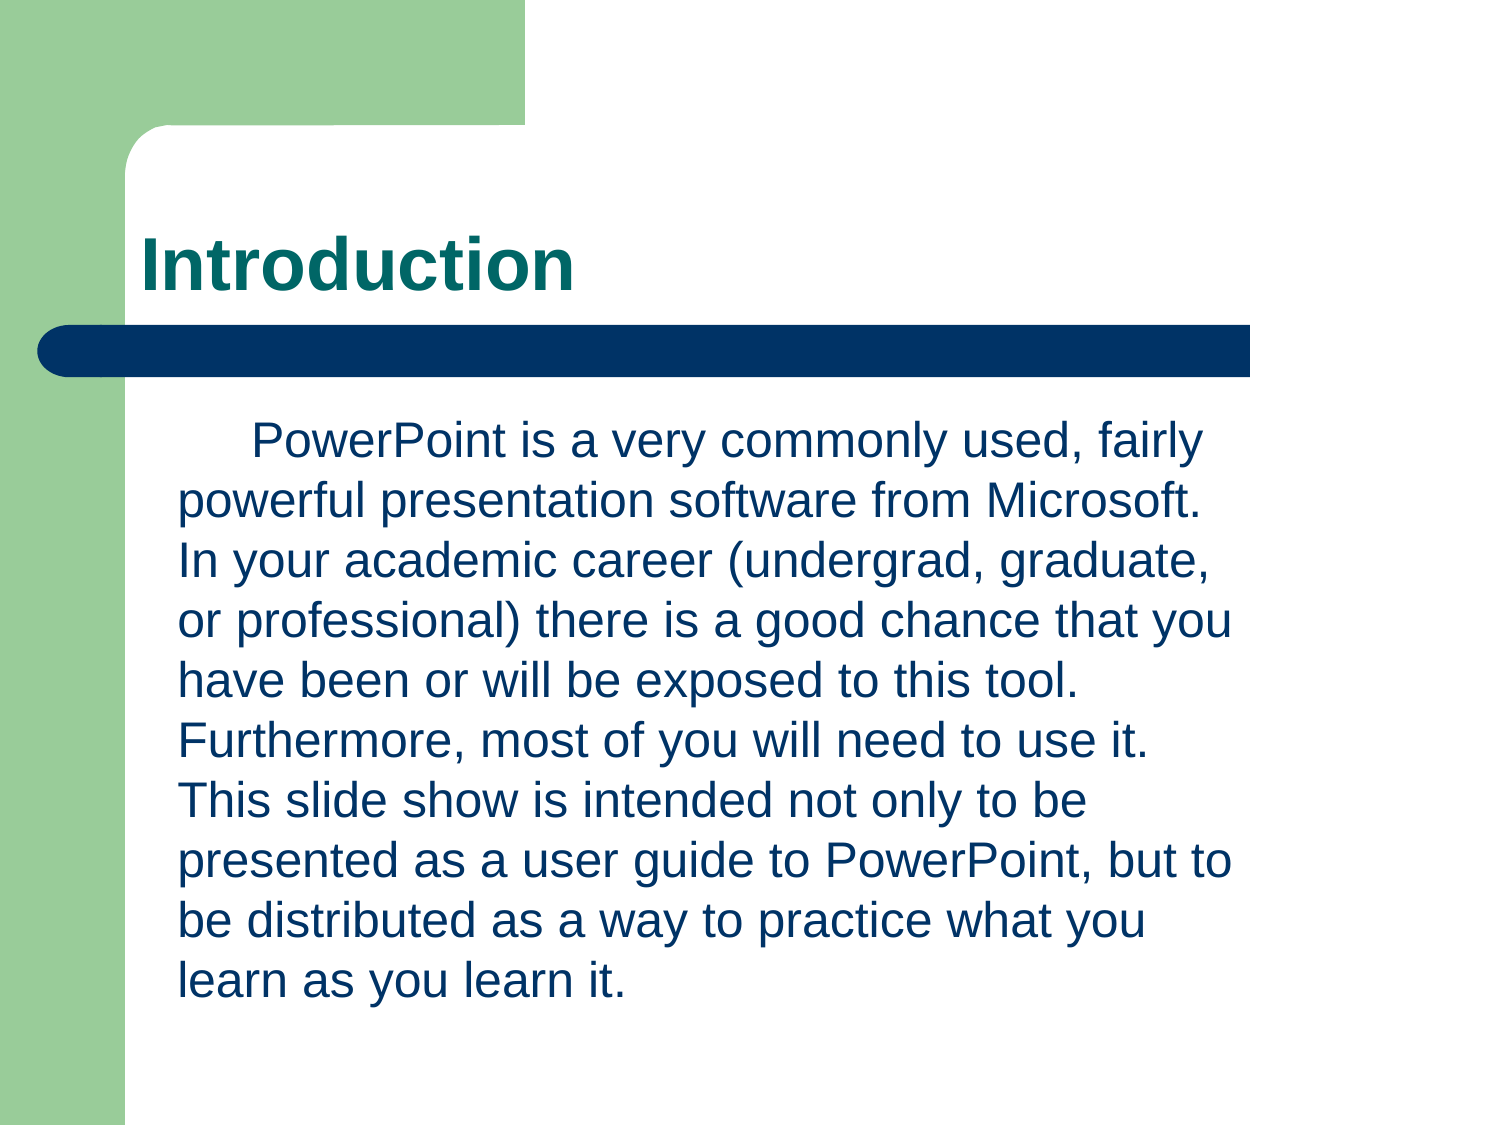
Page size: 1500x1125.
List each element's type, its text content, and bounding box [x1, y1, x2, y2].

title Introduction [125, 125, 1425, 313]
text_box PowerPoint is a very commonly used, fairly powerful presentation software from Microsoft. In your academic career (undergrad, graduate, or professional) there is a good chance that you have been or will be exposed to this tool. Furthermore, most of you will need to use it. This slide show is intended not only to be presented as a user guide to PowerPoint, but to be distributed as a way to practice what you learn as you learn it. [162, 399, 1250, 1015]
